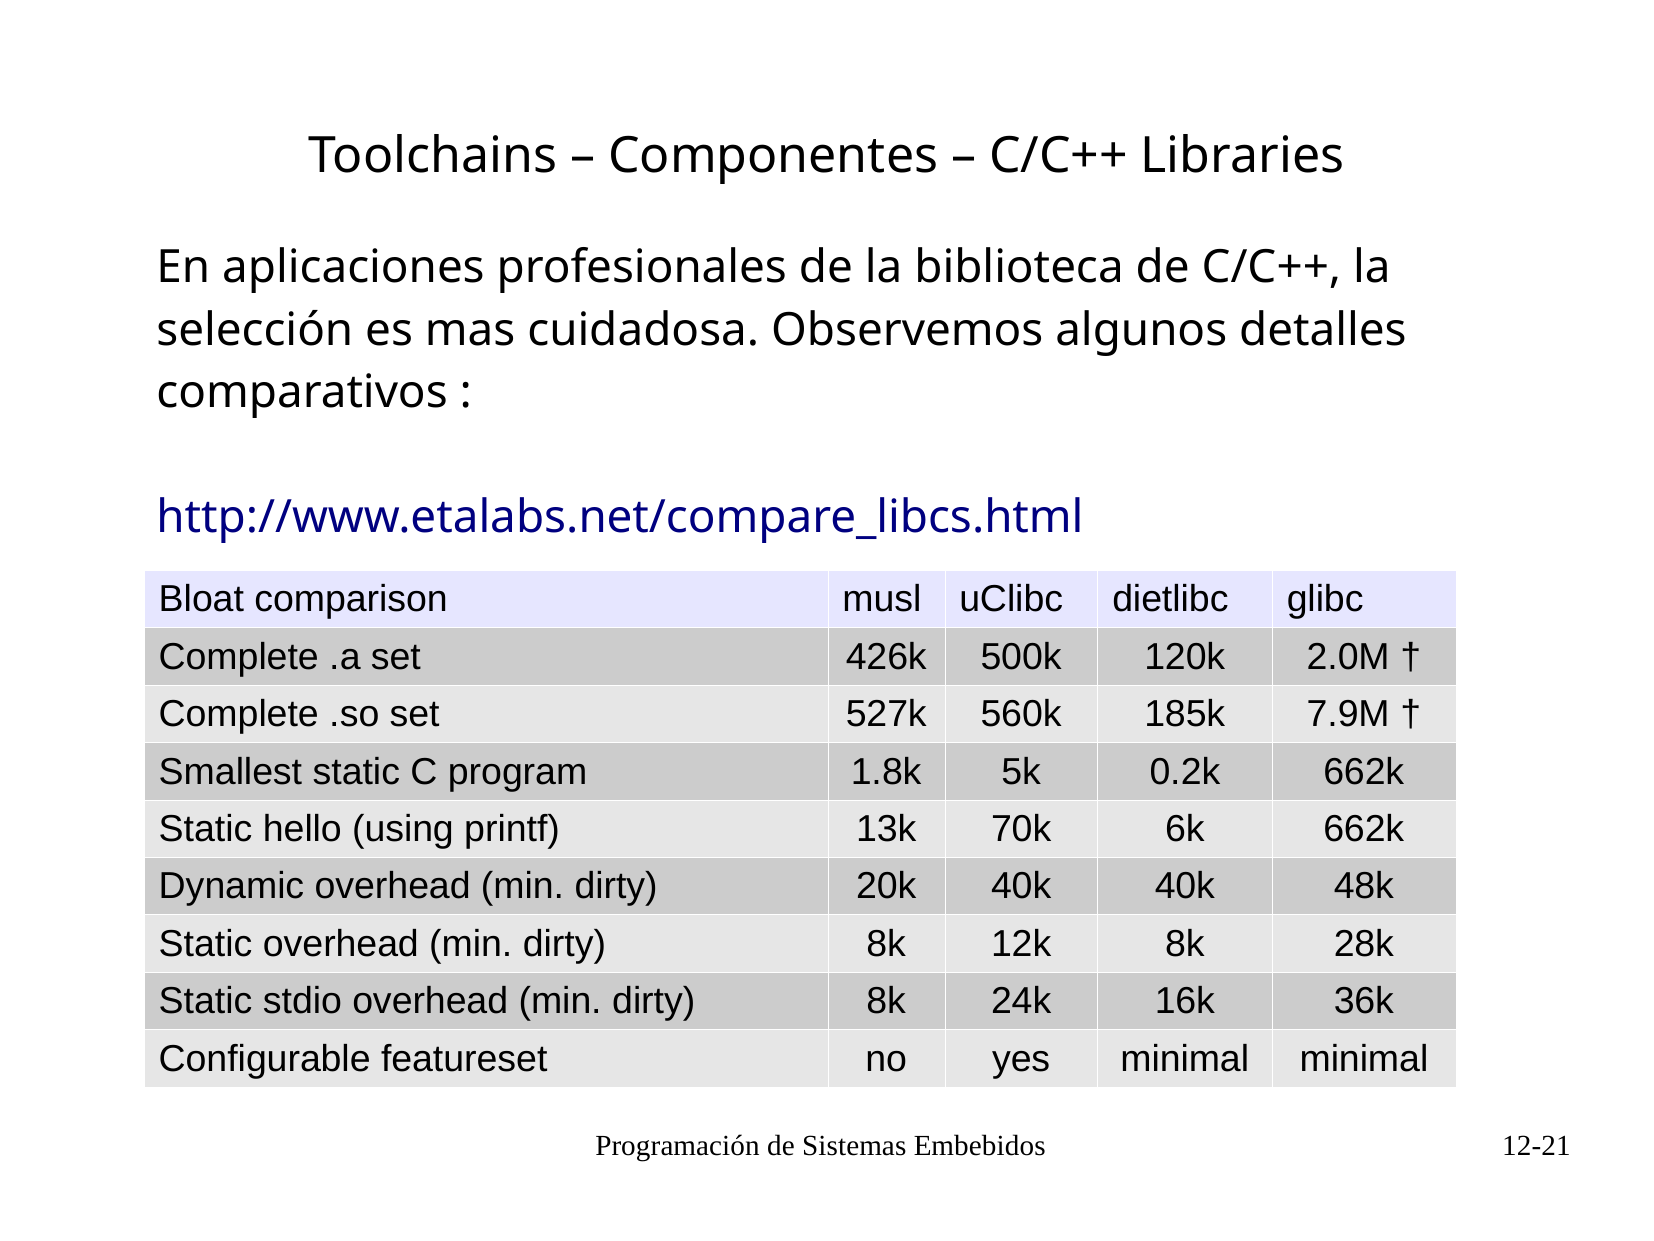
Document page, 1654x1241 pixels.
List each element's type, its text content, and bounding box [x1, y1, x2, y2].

table_cell 560k [946, 686, 1097, 742]
table_cell 20k [829, 858, 945, 914]
table_cell 662k [1273, 801, 1456, 857]
table_cell 36k [1273, 973, 1456, 1029]
table_cell 185k [1098, 686, 1272, 742]
title Toolchains – Componentes – C/C++ Libraries [82, 49, 1571, 257]
table_cell minimal [1273, 1030, 1456, 1087]
table_cell Complete .so set [145, 686, 828, 742]
text_box En aplicaciones profesionales de la biblioteca de C/C++, la selección es mas cuidadosa. Observemos algunos detalles comparativos : http://www.etalabs.net/compare_libcs.html [141, 226, 1560, 1158]
table_header musl [829, 571, 945, 627]
table_cell 0.2k [1098, 743, 1272, 800]
table_cell 1.8k [829, 743, 945, 800]
table_cell 527k [829, 686, 945, 742]
table_cell Complete .a set [145, 628, 828, 685]
table_cell Static stdio overhead (min. dirty) [145, 973, 828, 1029]
table_cell 24k [946, 973, 1097, 1029]
table_cell 8k [829, 973, 945, 1029]
table_cell 48k [1273, 858, 1456, 914]
table_cell no [829, 1030, 945, 1087]
table_header dietlibc [1098, 571, 1272, 627]
table_cell 662k [1273, 743, 1456, 800]
table_cell 40k [946, 858, 1097, 914]
table_cell 8k [1098, 915, 1272, 972]
table_cell 6k [1098, 801, 1272, 857]
table_cell Static hello (using printf) [145, 801, 828, 857]
table_cell 40k [1098, 858, 1272, 914]
table_cell Smallest static C program [145, 743, 828, 800]
table_cell minimal [1098, 1030, 1272, 1087]
table_header glibc [1273, 571, 1456, 627]
table_header Bloat comparison [145, 571, 828, 627]
table_cell 7.9M † [1273, 686, 1456, 742]
table_cell 120k [1098, 628, 1272, 685]
table_cell 2.0M † [1273, 628, 1456, 685]
table_cell 426k [829, 628, 945, 685]
table_cell Dynamic overhead (min. dirty) [145, 858, 828, 914]
table_cell 12k [946, 915, 1097, 972]
table_cell 500k [946, 628, 1097, 685]
table_cell yes [946, 1030, 1097, 1087]
table_cell 16k [1098, 973, 1272, 1029]
table_cell 28k [1273, 915, 1456, 972]
table_header uClibc [946, 571, 1097, 627]
table_cell Static overhead (min. dirty) [145, 915, 828, 972]
table_cell 70k [946, 801, 1097, 857]
table_cell 8k [829, 915, 945, 972]
table_cell 5k [946, 743, 1097, 800]
table_cell Configurable featureset [145, 1030, 828, 1087]
table_cell 13k [829, 801, 945, 857]
